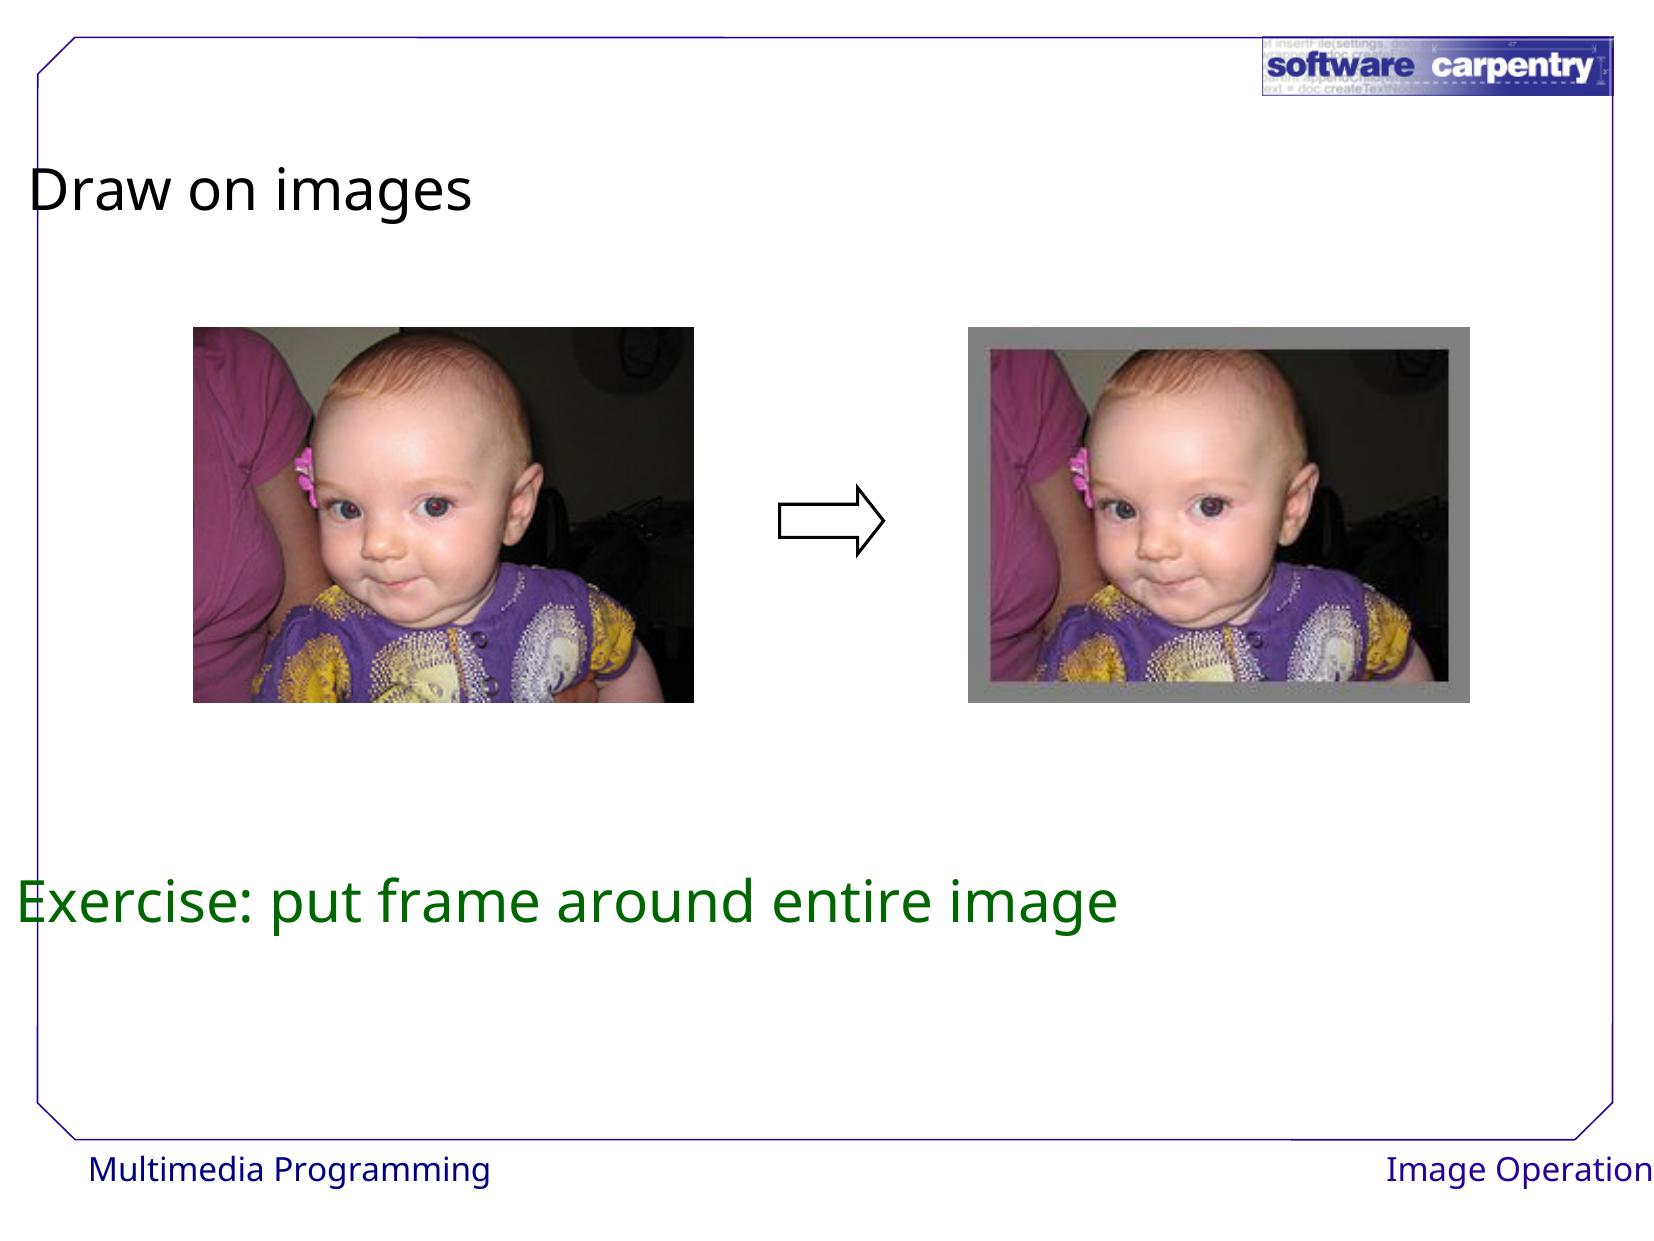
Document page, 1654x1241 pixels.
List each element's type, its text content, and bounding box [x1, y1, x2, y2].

picture [968, 327, 1470, 703]
text_box Exercise: put frame around entire image [0, 821, 1285, 942]
text_box Draw on images [12, 109, 638, 231]
picture [193, 327, 694, 703]
picture [1262, 36, 1614, 96]
